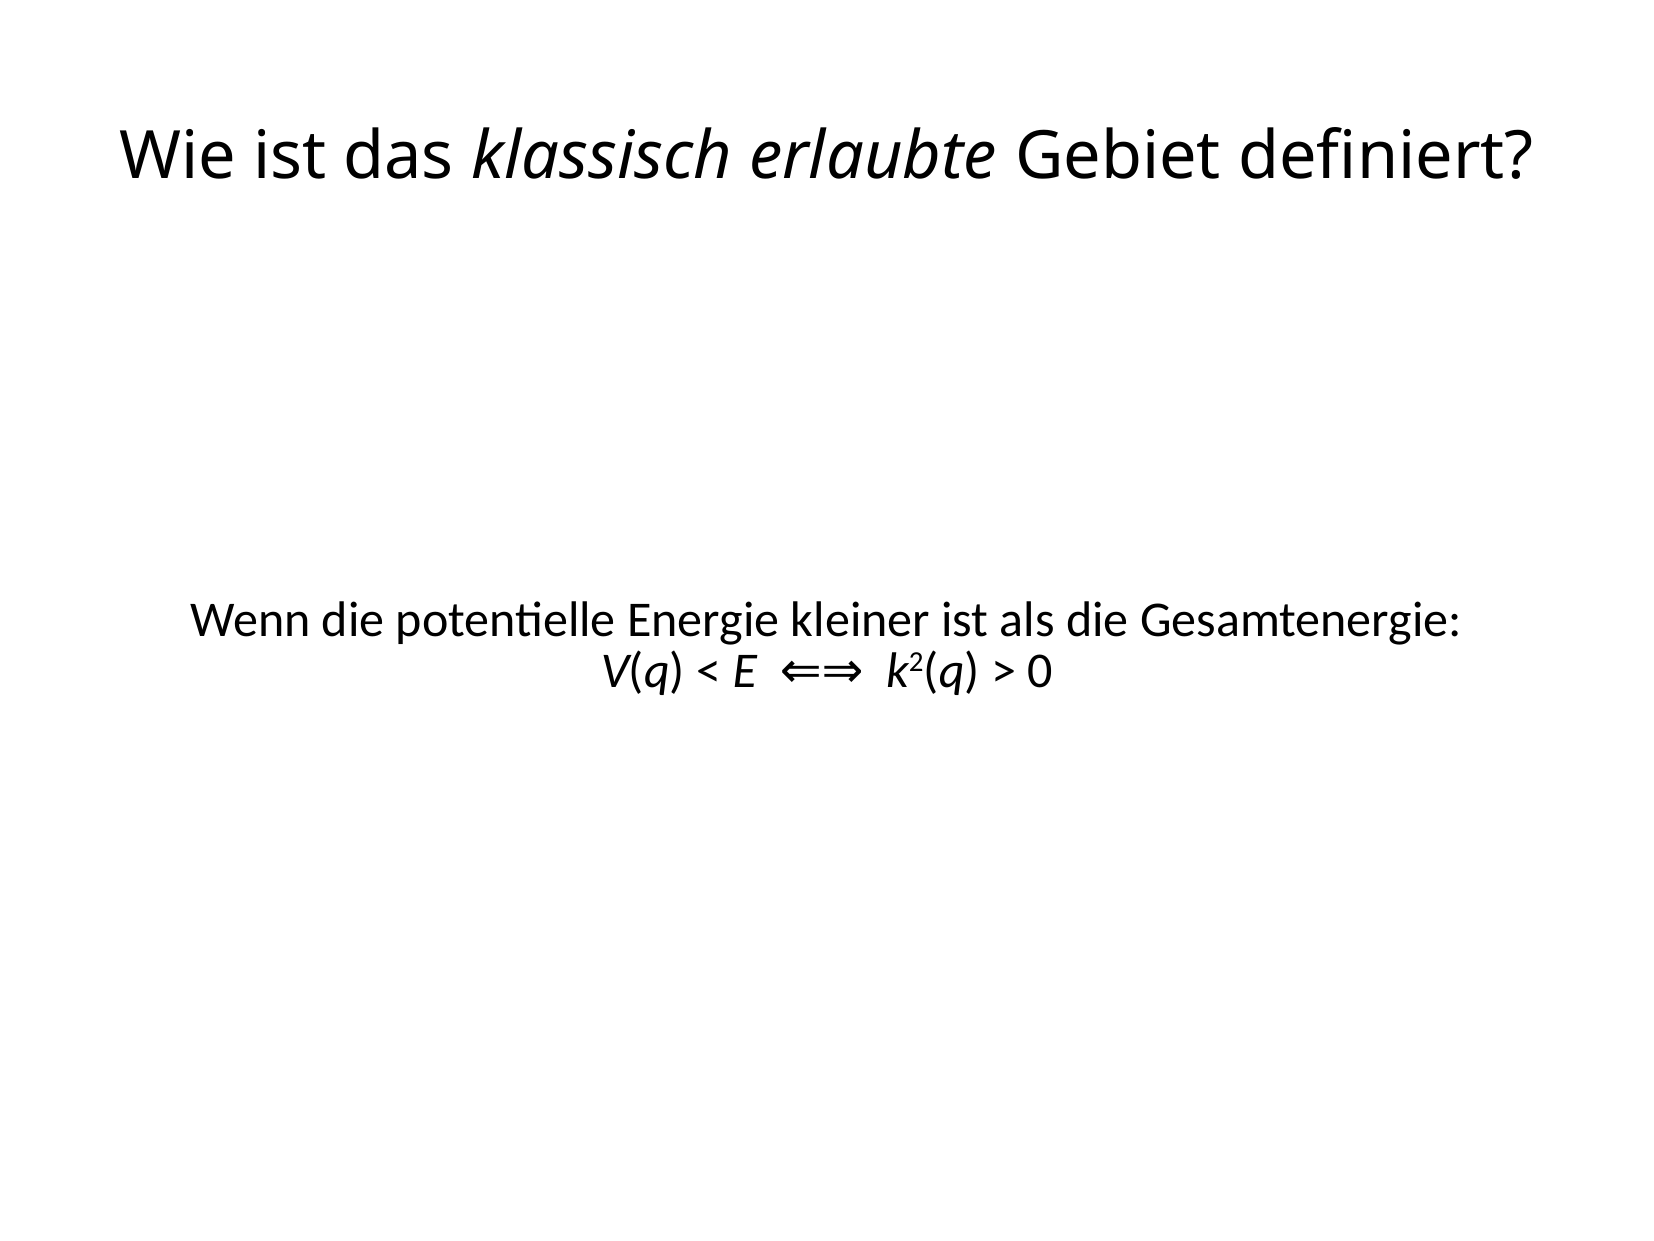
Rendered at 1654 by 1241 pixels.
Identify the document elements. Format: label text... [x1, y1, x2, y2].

subtitle Wenn die potentielle Energie kleiner ist als die Gesamtenergie: V(q) < E ⇐⇒ k2(q) > 0 [82, 290, 1571, 1010]
title Wie ist das klassisch erlaubte Gebiet definiert? [82, 49, 1571, 257]
